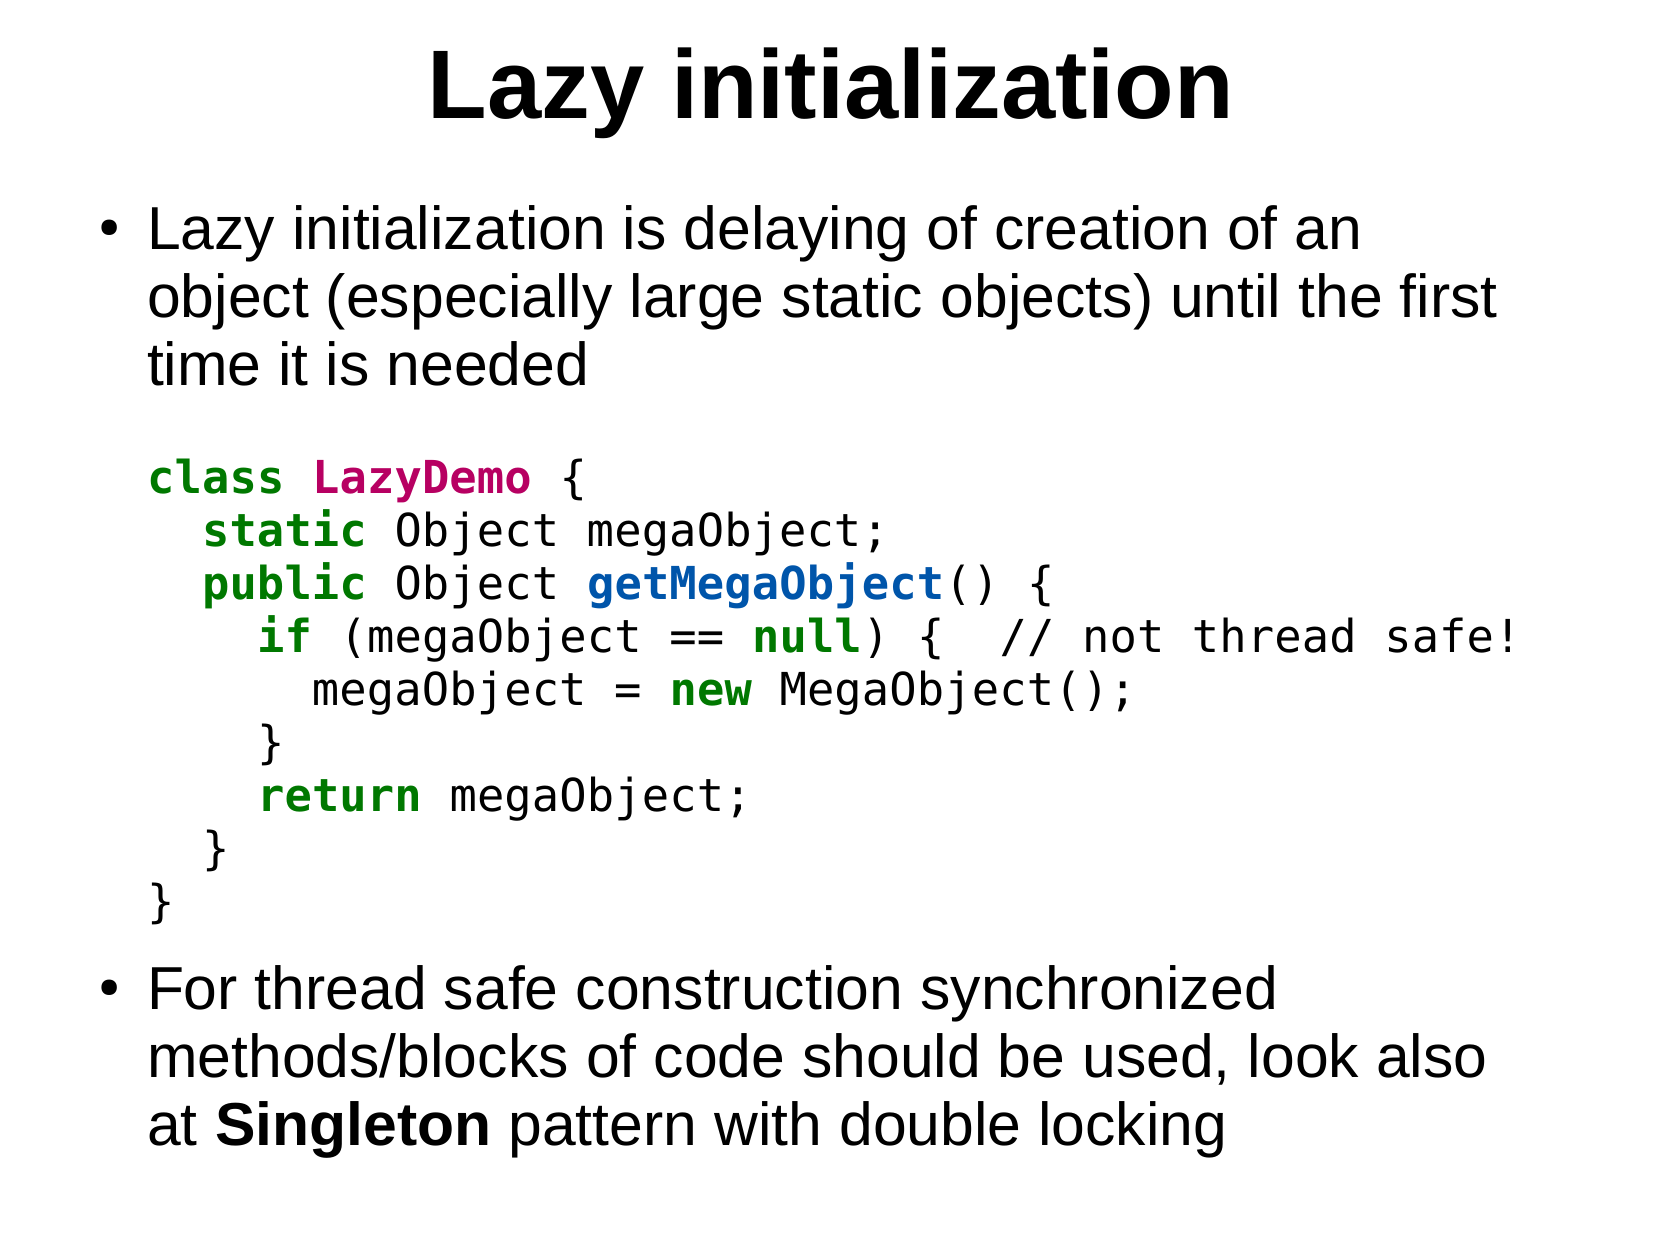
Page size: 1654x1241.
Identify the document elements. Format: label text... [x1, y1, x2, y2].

list Lazy initialization is delaying of creation of an object (especially large static objects) until the first time it is needed class LazyDemo { static Object megaObject; public Object getMegaObject() { if (megaObject == null) { // not thread safe! megaObject = new MegaObject(); } return megaObject; } } For thread safe construction synchronized methods/blocks of code should be used, look also at Singleton pattern with double locking [82, 195, 1538, 1171]
title Lazy initialization [86, 30, 1576, 140]
